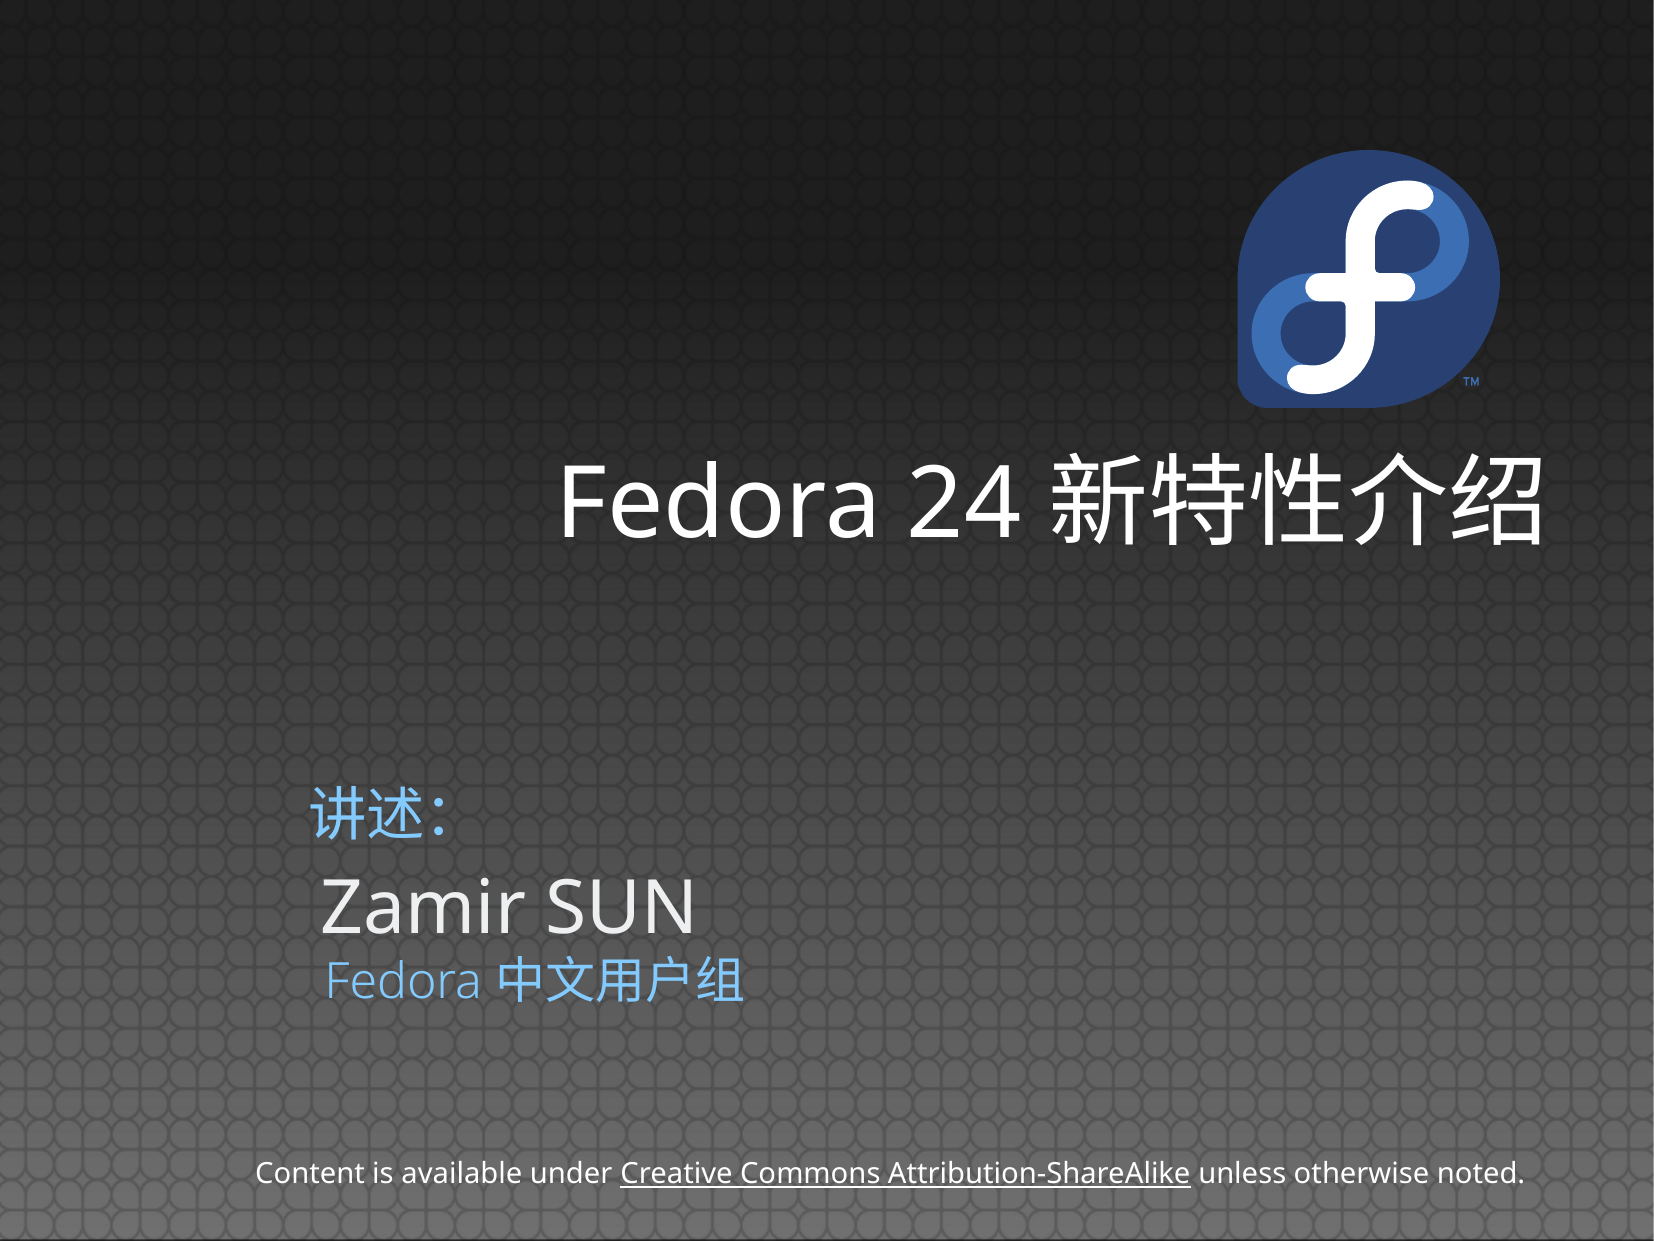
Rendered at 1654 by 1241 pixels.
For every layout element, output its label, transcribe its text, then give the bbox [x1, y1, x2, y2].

text_box Zamir SUN [305, 846, 1057, 938]
text_box 讲述： [293, 774, 694, 857]
text_box Fedora 24新特性介绍 [14, 422, 1596, 554]
text_box Content is available under Creative Commons Attribution-ShareAlike unless otherwise noted. [147, 1144, 1541, 1215]
text_box Fedora中文用户组 [309, 938, 1080, 1022]
picture [0, 0, 1654, 1241]
